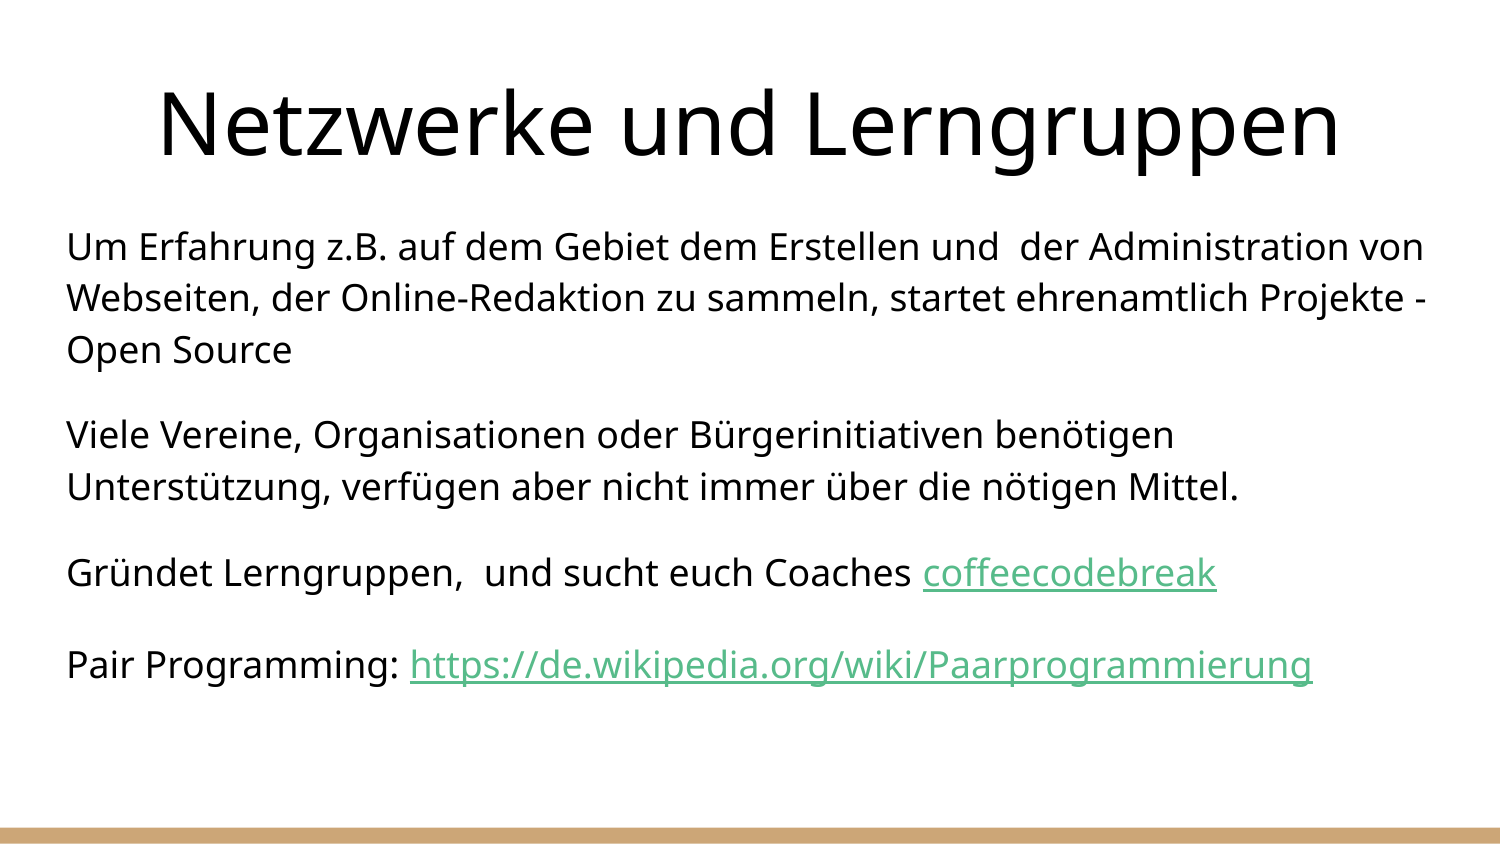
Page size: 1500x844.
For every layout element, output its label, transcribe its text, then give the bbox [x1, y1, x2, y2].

title Netzwerke und Lerngruppen [51, 51, 1449, 189]
list Um Erfahrung z.B. auf dem Gebiet dem Erstellen und der Administration von Webseiten, der Online-Redaktion zu sammeln, startet ehrenamtlich Projekte - Open Source Viele Vereine, Organisationen oder Bürgerinitiativen benötigen Unterstützung, verfügen aber nicht immer über die nötigen Mittel. Gründet Lerngruppen, und sucht euch Coaches coffeecodebreak Pair Programming: https://de.wikipedia.org/wiki/Paarprogrammierung [51, 200, 1449, 752]
